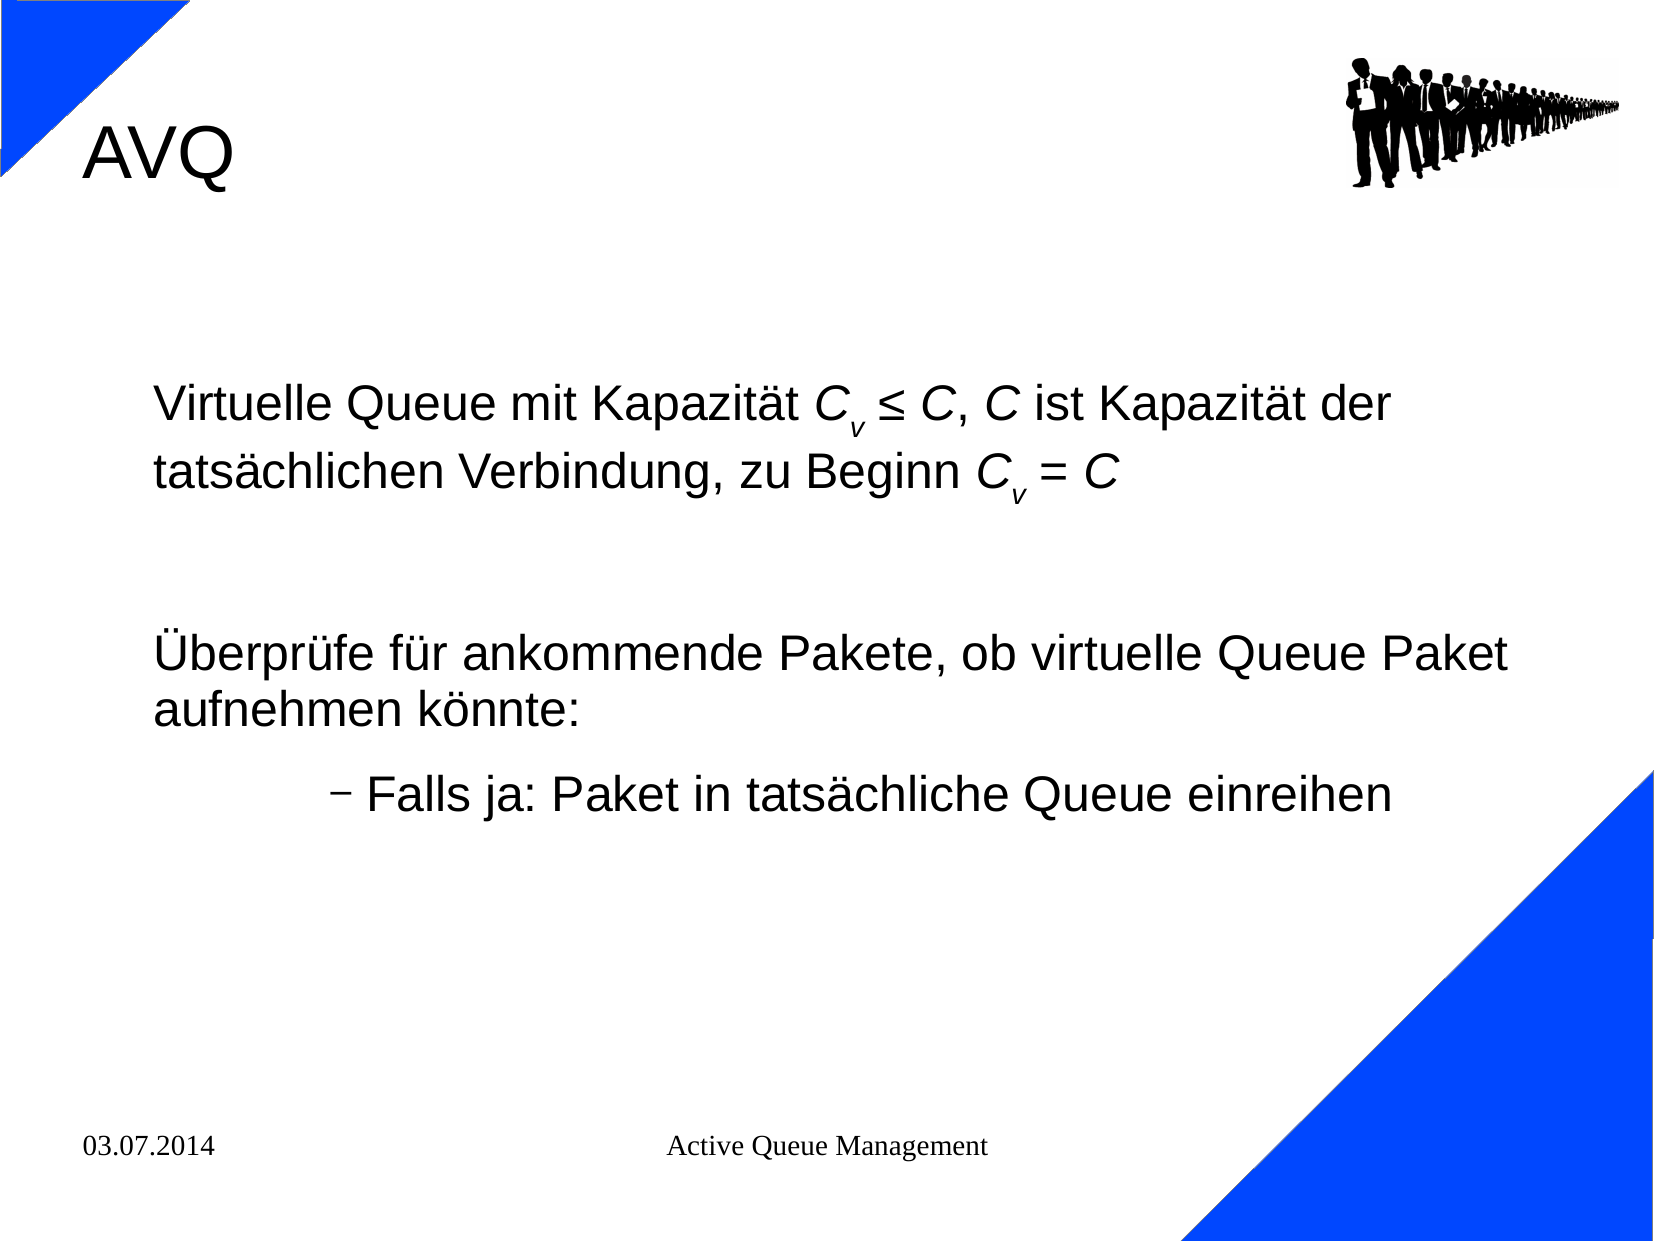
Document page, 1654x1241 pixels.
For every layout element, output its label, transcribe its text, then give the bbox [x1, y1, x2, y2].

title AVQ [82, 49, 1571, 257]
text_box [0, 0, 190, 177]
picture [1346, 58, 1619, 188]
text_box [1180, 770, 1654, 1241]
list Virtuelle Queue mit Kapazität Cv ≤ C, C ist Kapazität der tatsächlichen Verbindung, zu Beginn Cv = C Überprüfe für ankommende Pakete, ob virtuelle Queue Paket aufnehmen könnte: Falls ja: Paket in tatsächliche Queue einreihen [82, 290, 1571, 1109]
